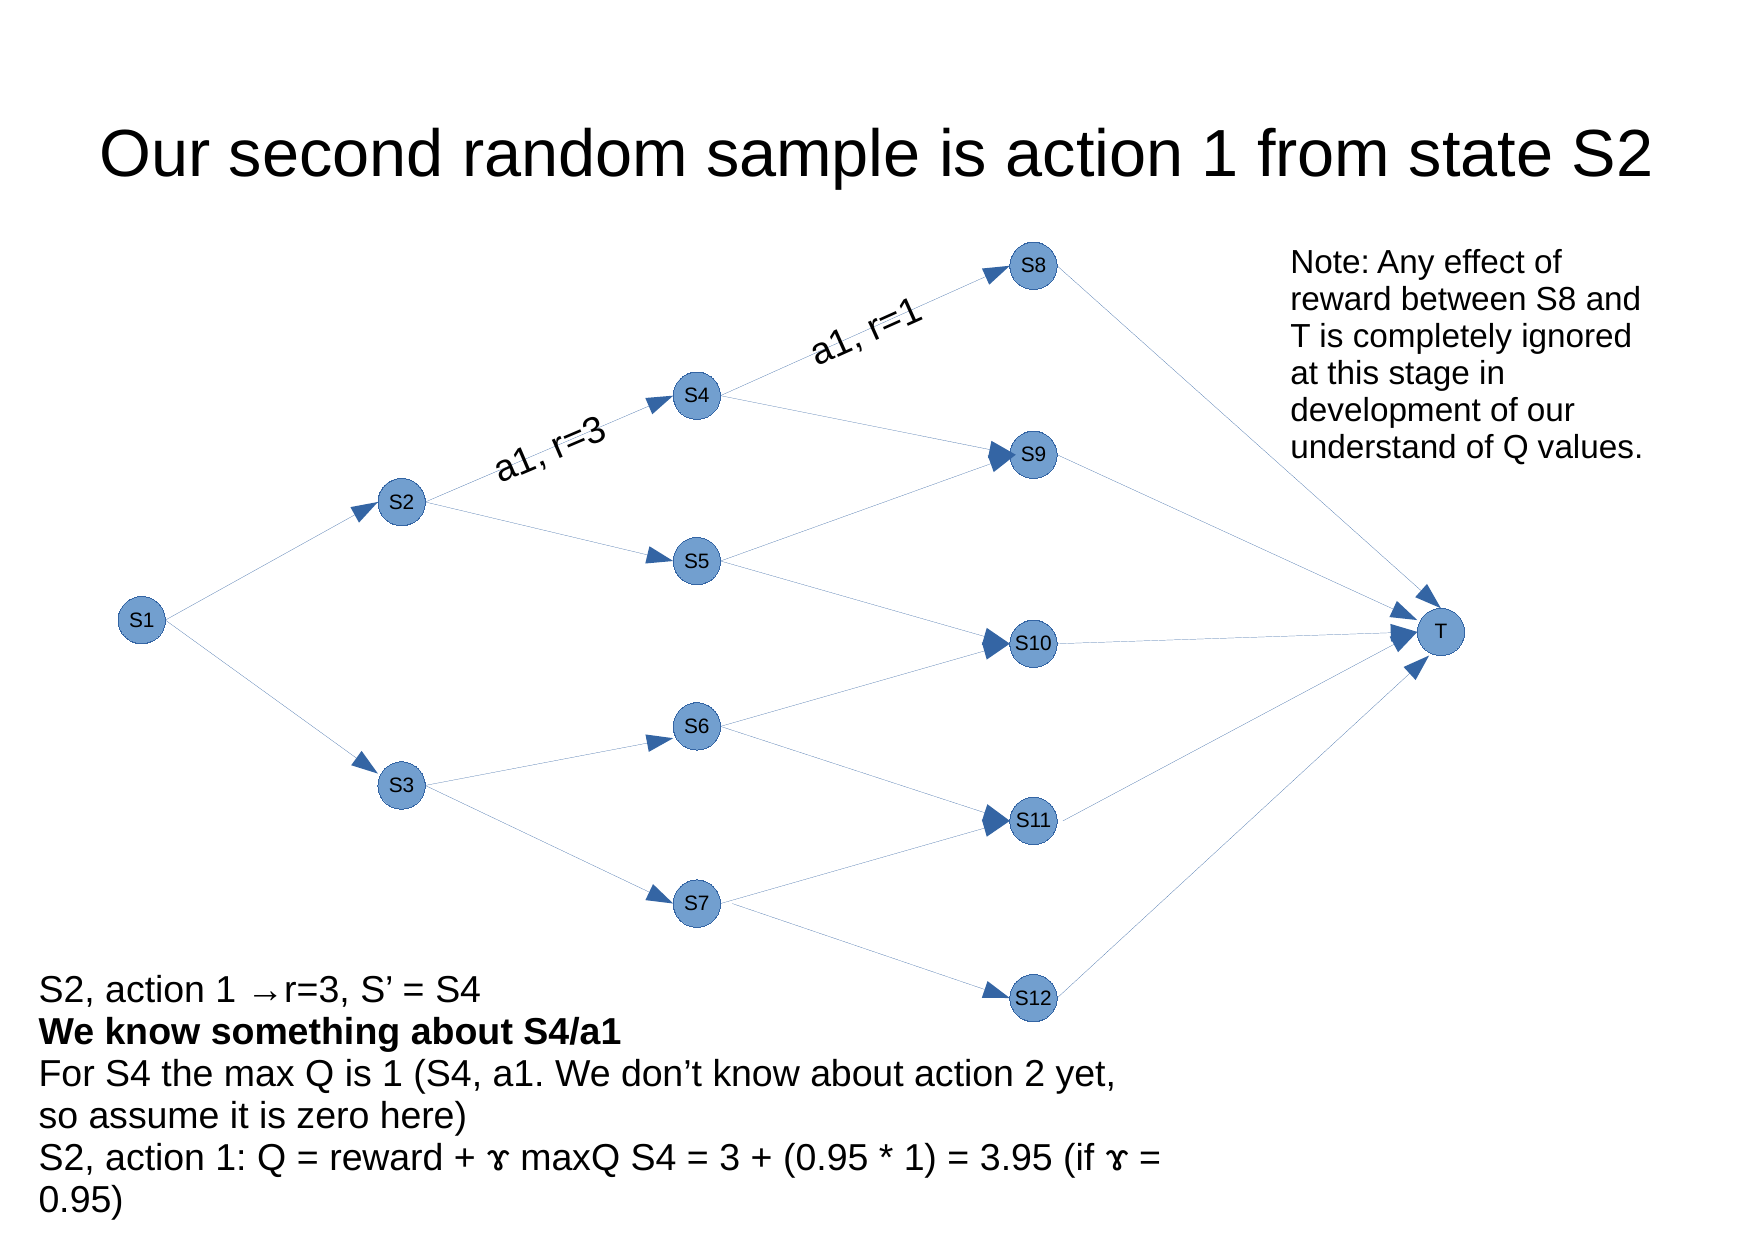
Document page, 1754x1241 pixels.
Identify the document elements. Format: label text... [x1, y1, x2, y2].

text_box S3 [377, 761, 426, 810]
text_box S5 [673, 537, 721, 585]
text_box S2, action 1 →r=3, S’ = S4 We know something about S4/a1 For S4 the max Q is 1 (S4, a1. We don’t know about action 2 yet, so assume it is zero here) S2, action 1: Q = reward + ɤ maxQ S4 = 3 + (0.95 * 1) = 3.95 (if ɤ = 0.95) [23, 961, 1182, 1241]
text_box S2 [378, 478, 426, 526]
text_box S6 [673, 702, 721, 751]
text_box S10 [1009, 620, 1058, 668]
text_box S8 [1009, 257, 1058, 290]
text_box S1 [118, 596, 166, 644]
text_box S7 [673, 879, 721, 928]
text_box S11 [1009, 797, 1058, 845]
text_box T [1417, 608, 1465, 656]
title Our second random sample is action 1 from state S2 [87, 49, 1667, 257]
text_box S9 [1010, 431, 1058, 479]
text_box S4 [673, 372, 721, 420]
text_box Note: Any effect of reward between S8 and T is completely ignored at this stage in development of our understand of Q values. [1275, 236, 1678, 533]
